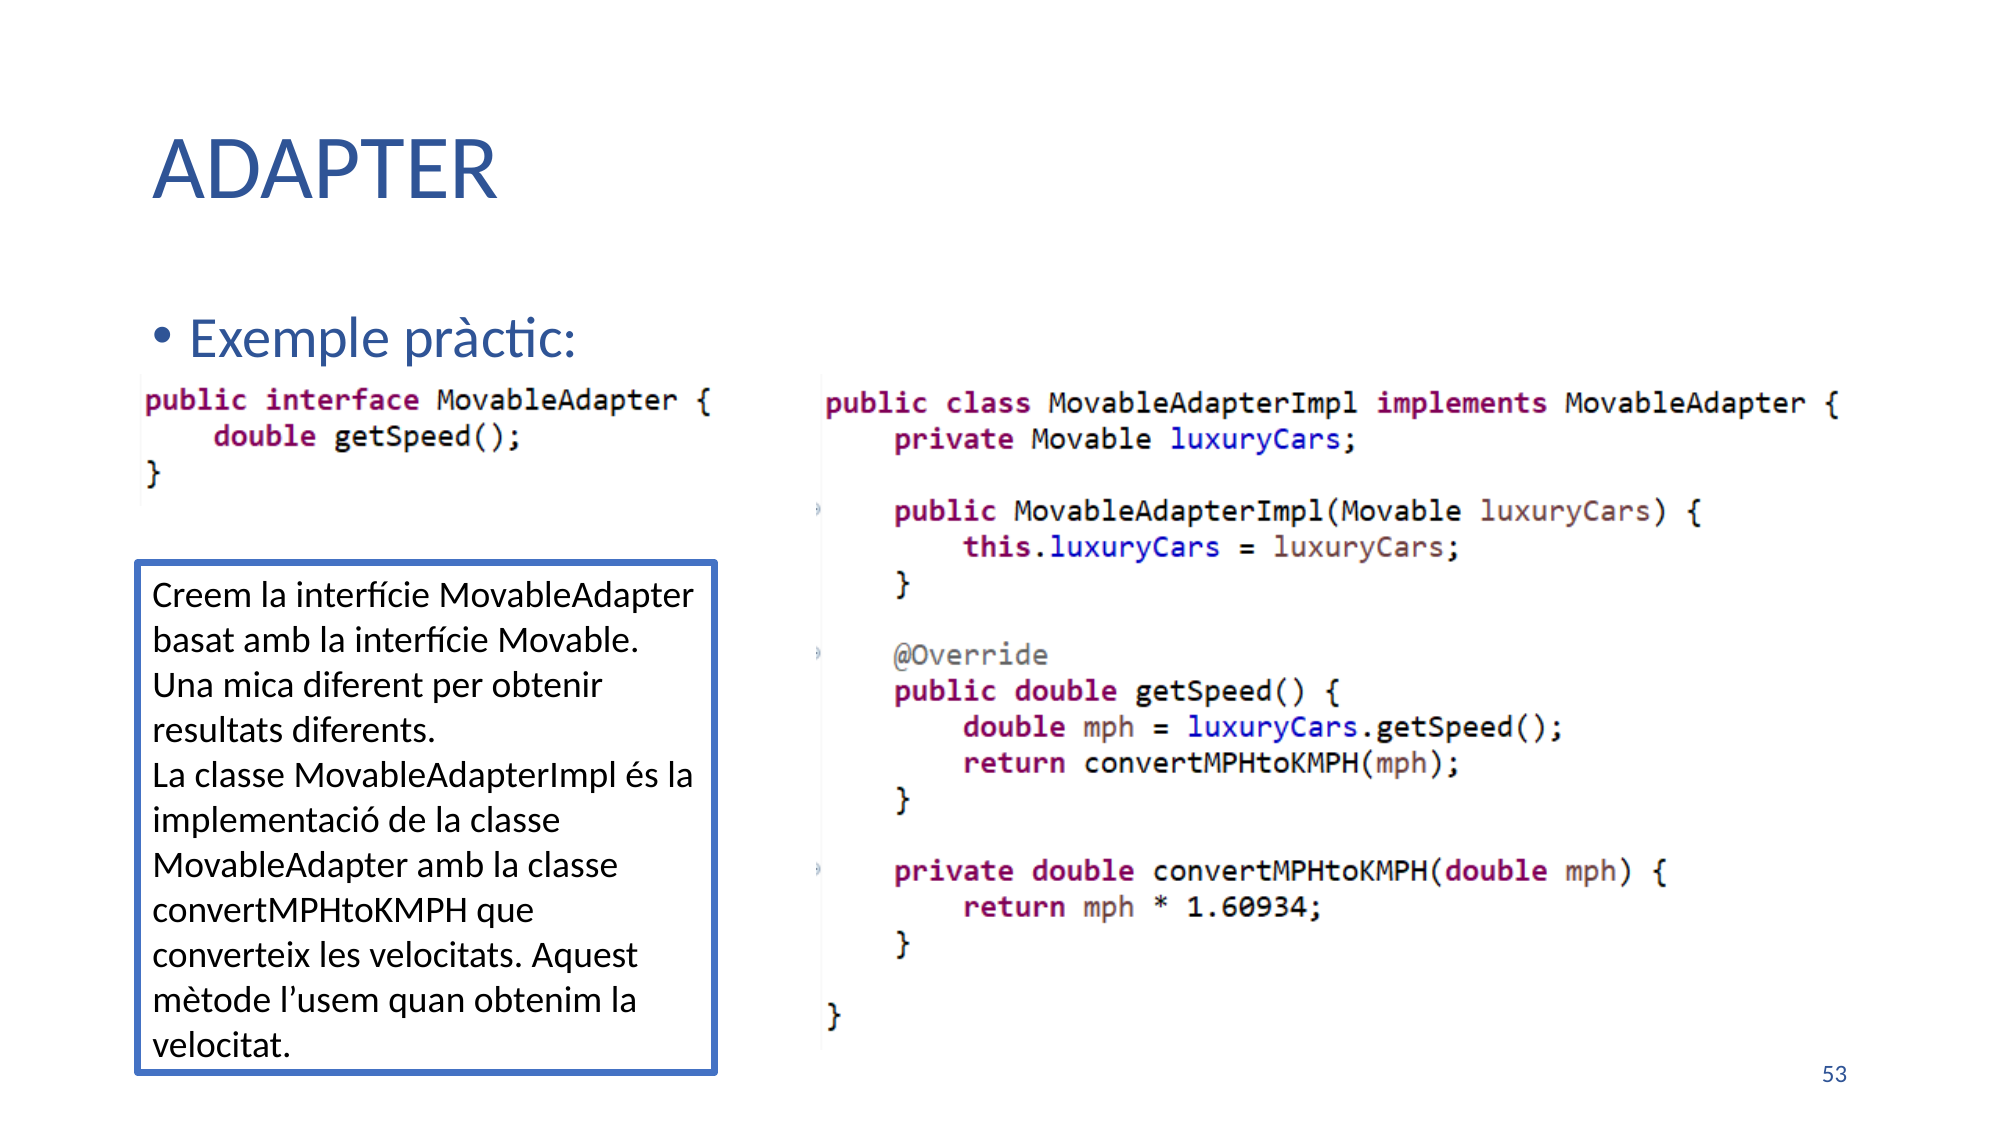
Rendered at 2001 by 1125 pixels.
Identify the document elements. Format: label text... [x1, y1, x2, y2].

list Exemple pràctic: [137, 299, 1863, 1014]
picture [137, 374, 727, 506]
text_box Creem la interfície MovableAdapter basat amb la interfície Movable. Una mica diferent per obtenir resultats diferents. La classe MovableAdapterImpl és la implementació de la classe MovableAdapter amb la classe convertMPHtoKMPH que converteix les velocitats. Aquest mètode l’usem quan obtenim la velocitat. [137, 562, 715, 1073]
picture [816, 374, 1849, 1050]
title ADAPTER [137, 59, 1863, 278]
slide_number <number> [1412, 1042, 1863, 1103]
